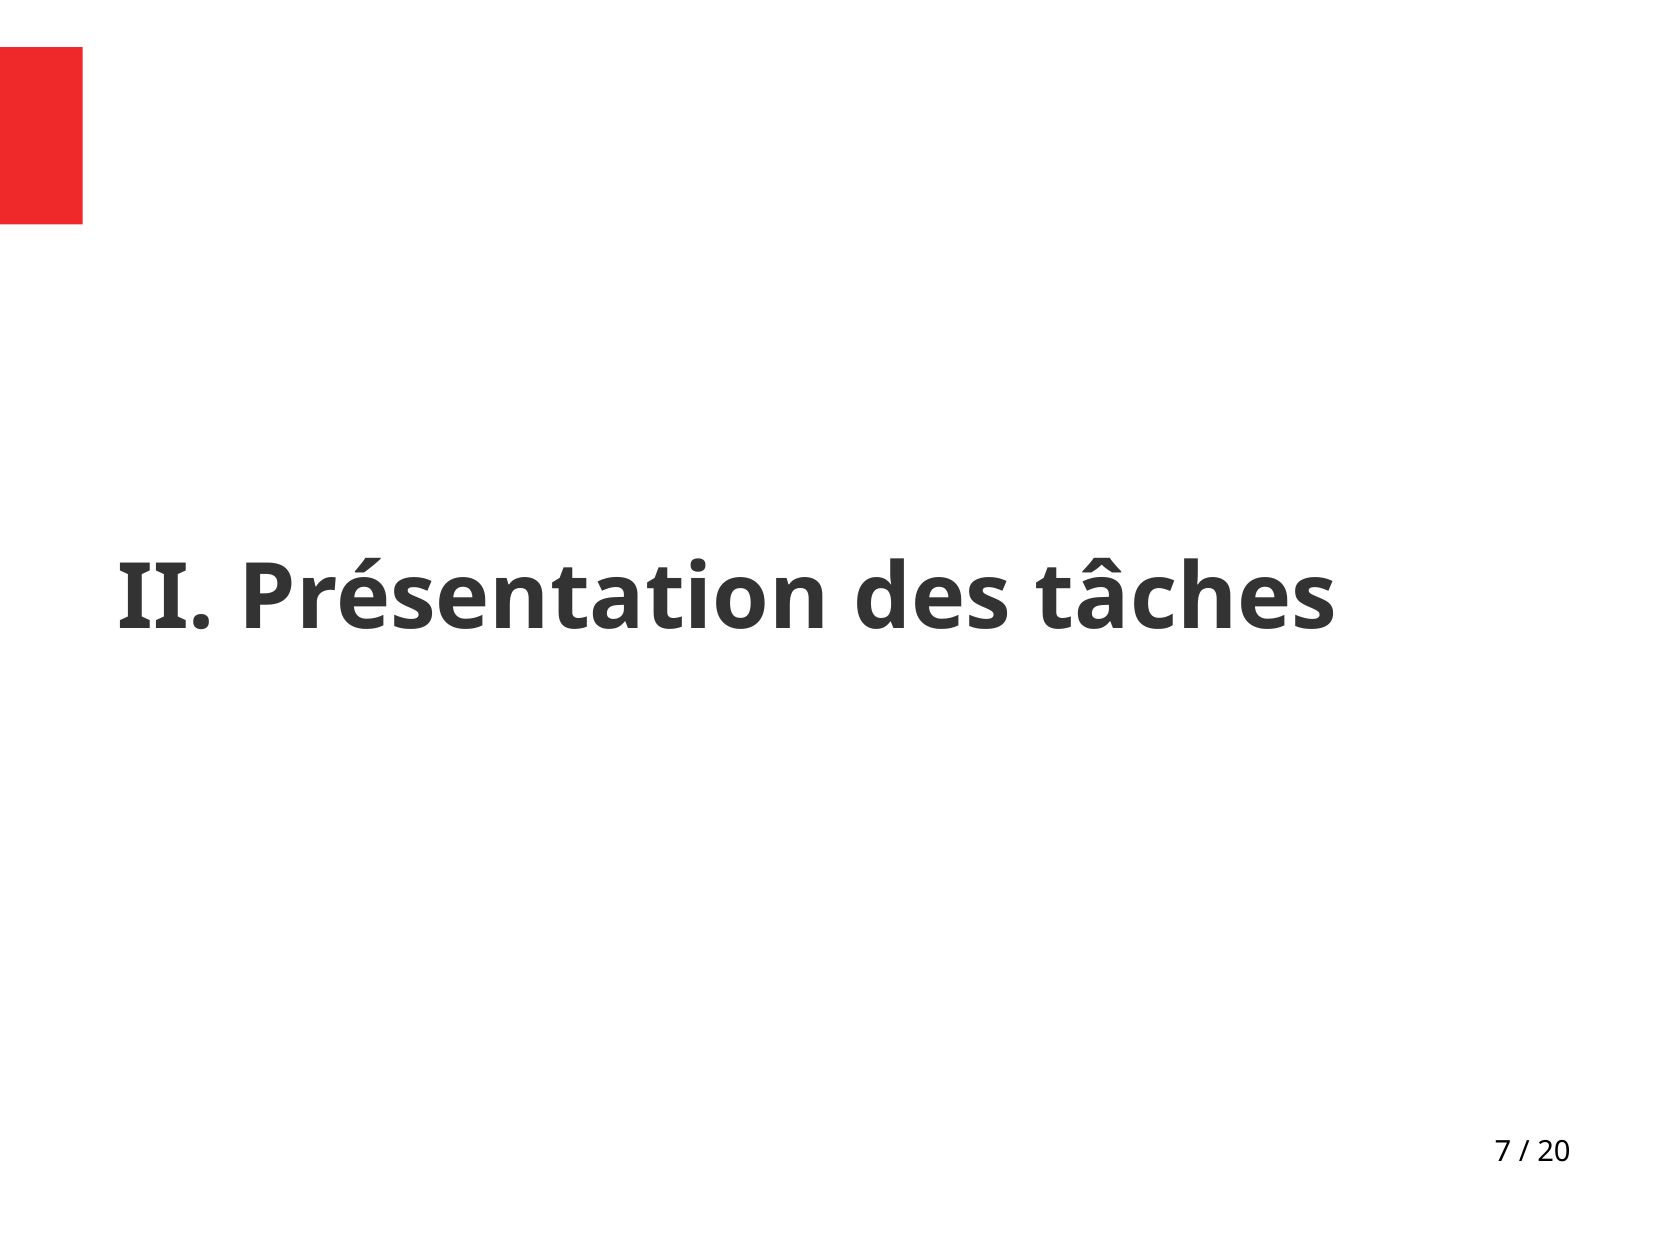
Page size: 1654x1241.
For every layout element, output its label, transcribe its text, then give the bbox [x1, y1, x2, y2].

title II. Présentation des tâches [117, 486, 1571, 701]
